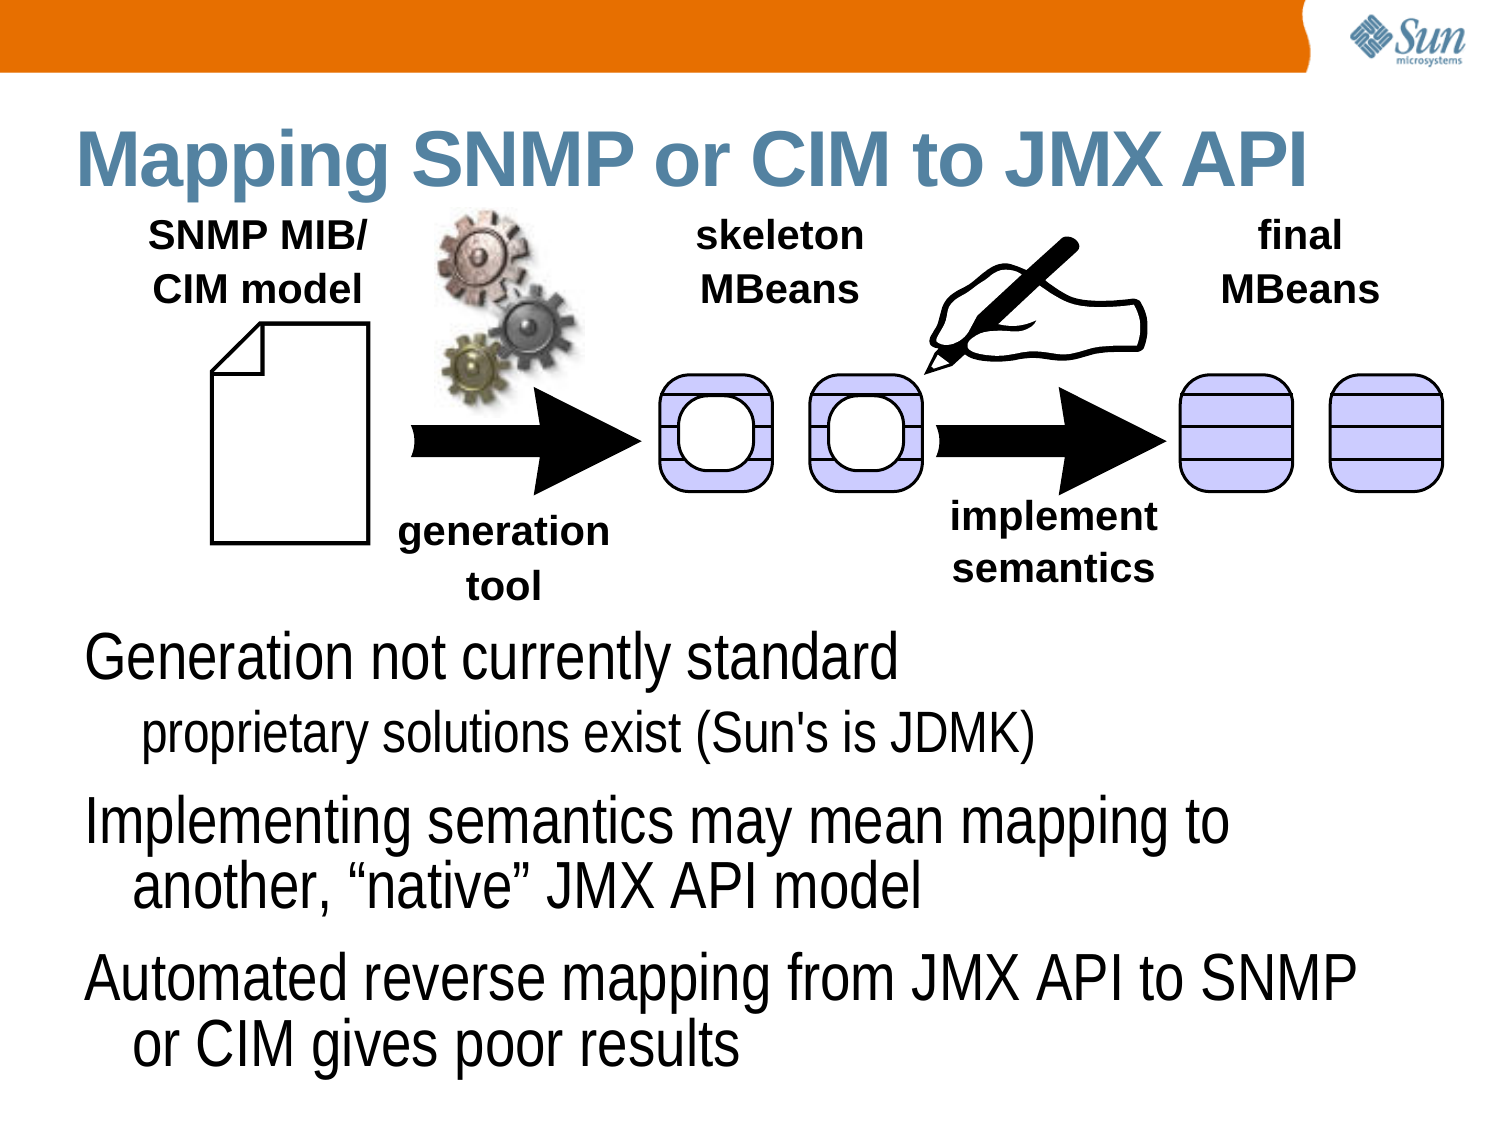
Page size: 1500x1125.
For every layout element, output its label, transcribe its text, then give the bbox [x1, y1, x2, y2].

title Mapping SNMP or CIM to JMX API [75, 122, 1438, 228]
text_box [809, 395, 923, 492]
picture [397, 207, 656, 508]
text_box [662, 374, 771, 393]
picture [209, 335, 371, 546]
text_box SNMP MIB/ CIM model [147, 217, 410, 335]
text_box [659, 395, 773, 492]
text_box generation tool [397, 507, 634, 624]
text_box [1332, 374, 1441, 393]
text_box [812, 374, 921, 393]
picture [0, 0, 1500, 75]
list Generation not currently standard proprietary solutions exist (Sun's is JDMK) Implementing semantics may mean mapping to another, “native” JMX API model Automated reverse mapping from JMX API to SNMP or CIM gives poor results [64, 627, 1402, 1085]
text_box [1182, 374, 1291, 393]
picture [922, 236, 1181, 508]
text_box [1180, 396, 1293, 425]
text_box final MBeans [1220, 217, 1404, 335]
text_box implement semantics [949, 507, 1181, 624]
text_box [1330, 428, 1443, 458]
text_box [1330, 461, 1443, 492]
text_box skeleton MBeans [695, 217, 882, 335]
text_box [1180, 428, 1293, 458]
text_box [1180, 461, 1293, 492]
text_box [1330, 396, 1443, 425]
